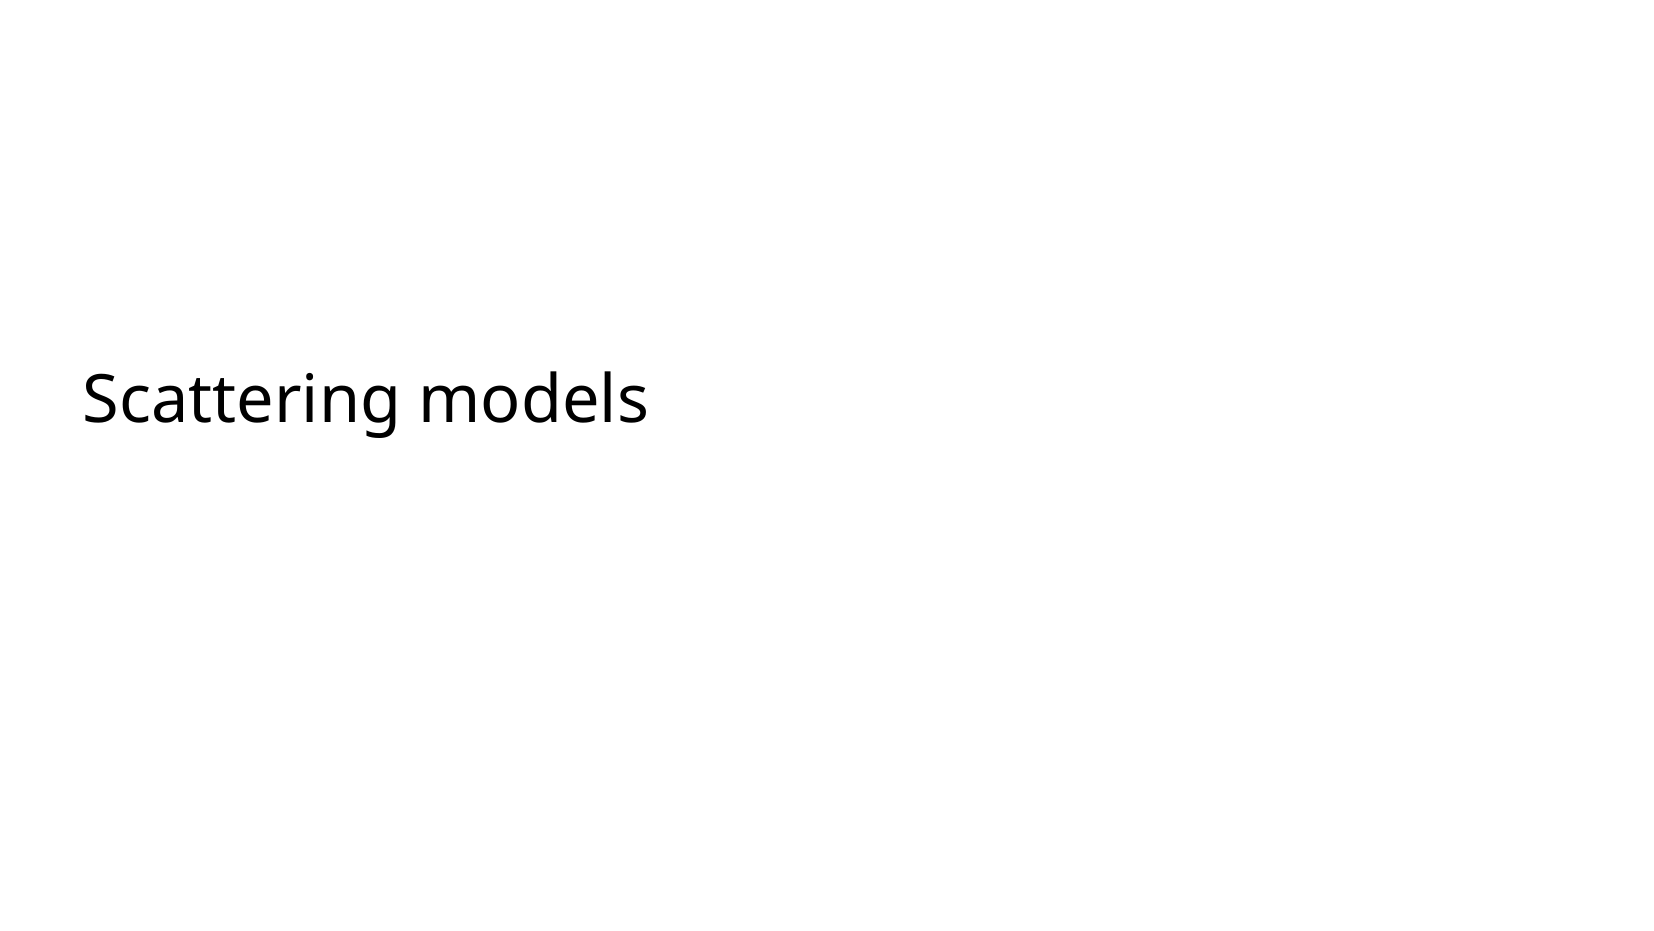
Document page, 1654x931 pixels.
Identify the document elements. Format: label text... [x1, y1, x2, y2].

subtitle Scattering models [82, 37, 1571, 757]
